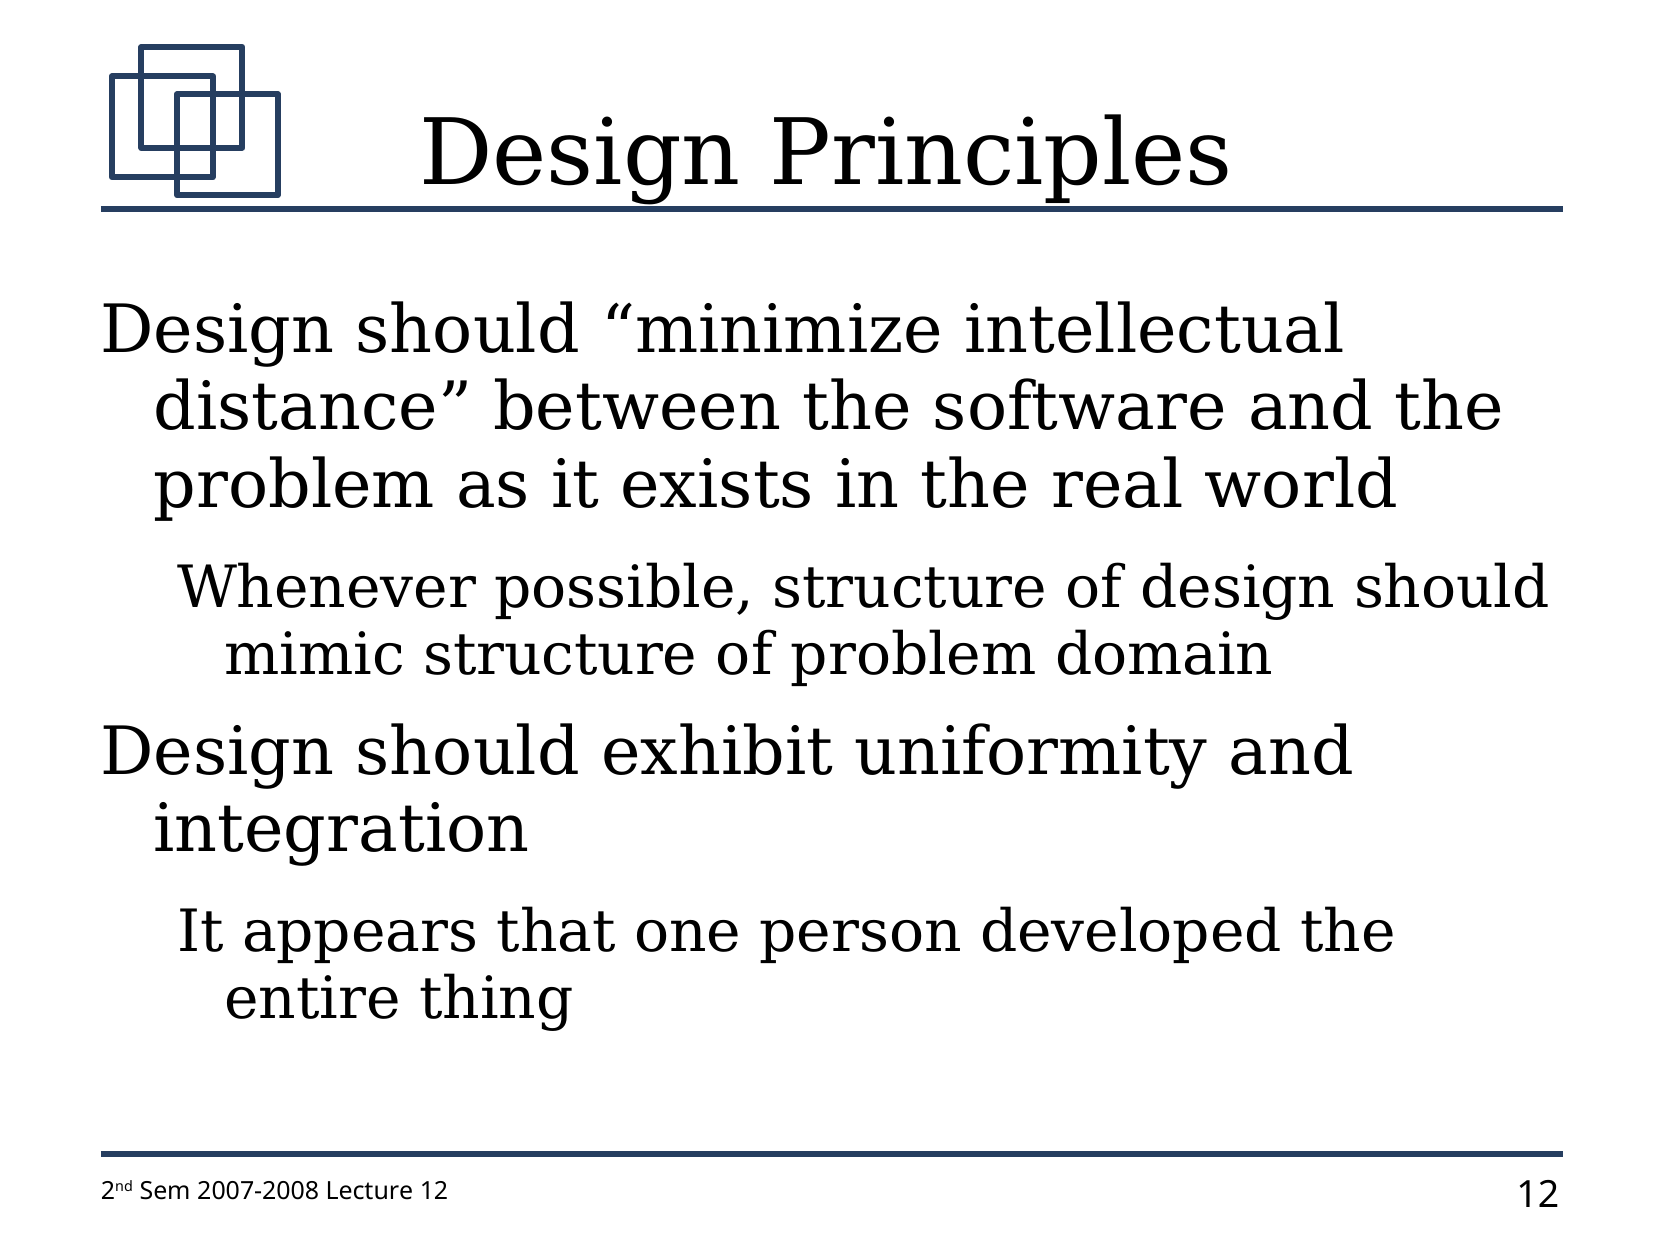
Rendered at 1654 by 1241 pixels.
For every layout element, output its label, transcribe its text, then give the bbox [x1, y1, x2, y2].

title Design Principles [82, 49, 1571, 257]
list Design should “minimize intellectual distance” between the software and the problem as it exists in the real world Whenever possible, structure of design should mimic structure of problem domain Design should exhibit uniformity and integration It appears that one person developed the entire thing [82, 290, 1571, 1109]
